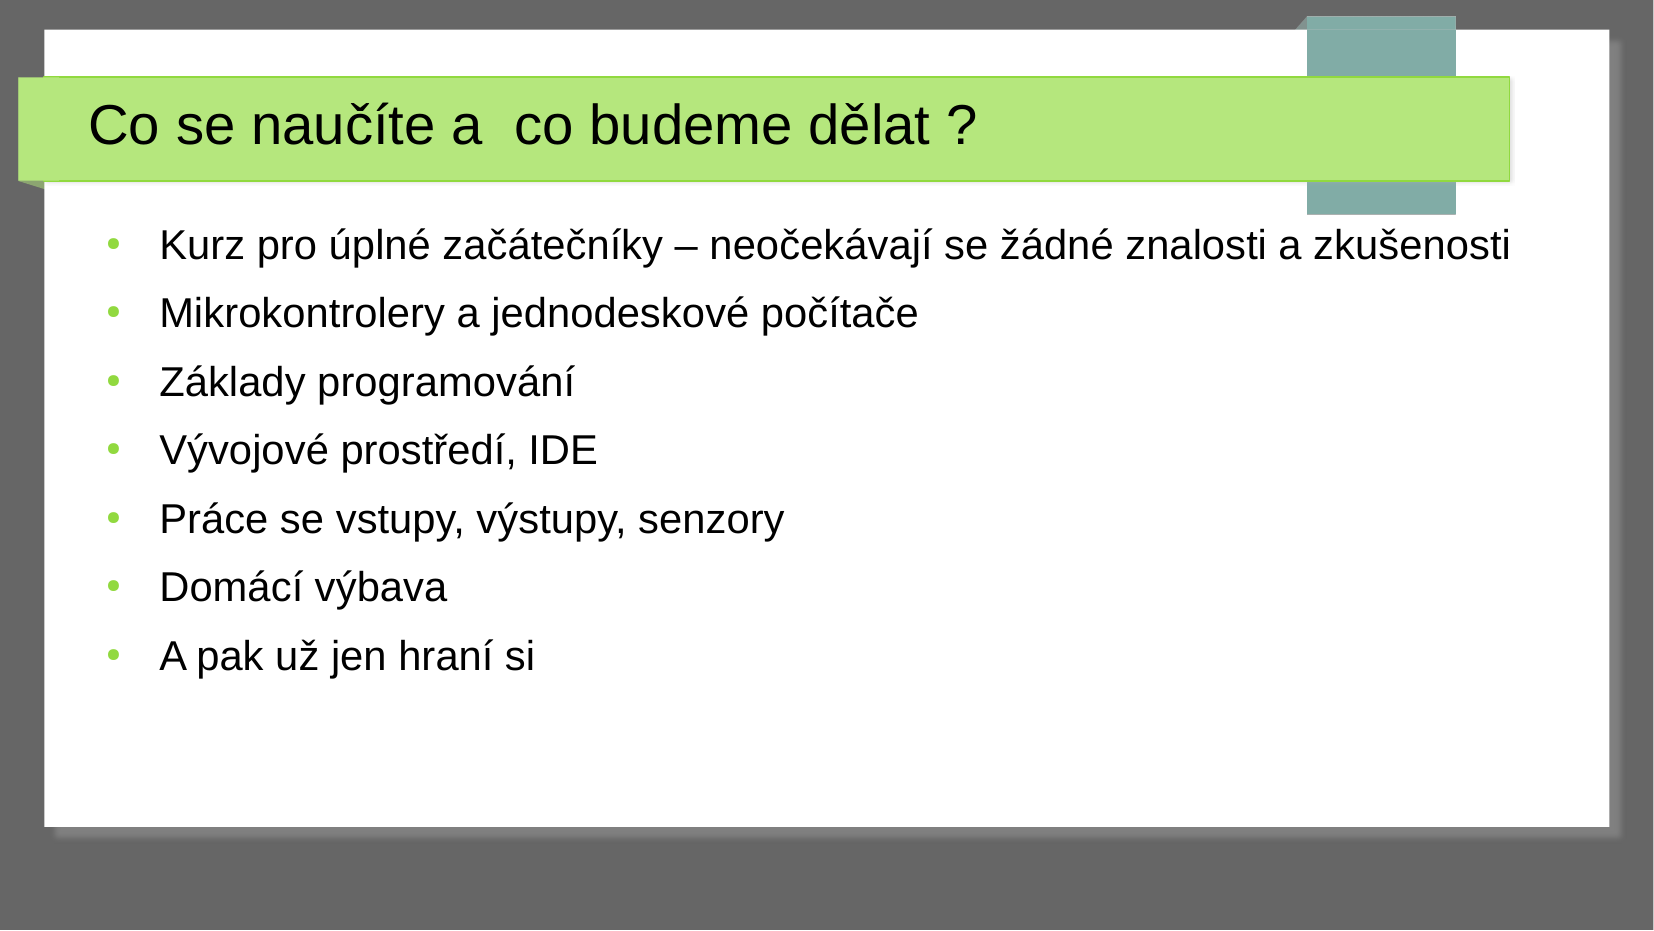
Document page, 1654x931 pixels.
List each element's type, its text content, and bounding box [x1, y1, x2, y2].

title Co se naučíte a co budeme dělat ? [88, 73, 1506, 178]
list Kurz pro úplné začátečníky – neočekávají se žádné znalosti a zkušenosti Mikrokontrolery a jednodeskové počítače Základy programování Vývojové prostředí, IDE Práce se vstupy, výstupy, senzory Domácí výbava A pak už jen hraní si [88, 221, 1565, 813]
